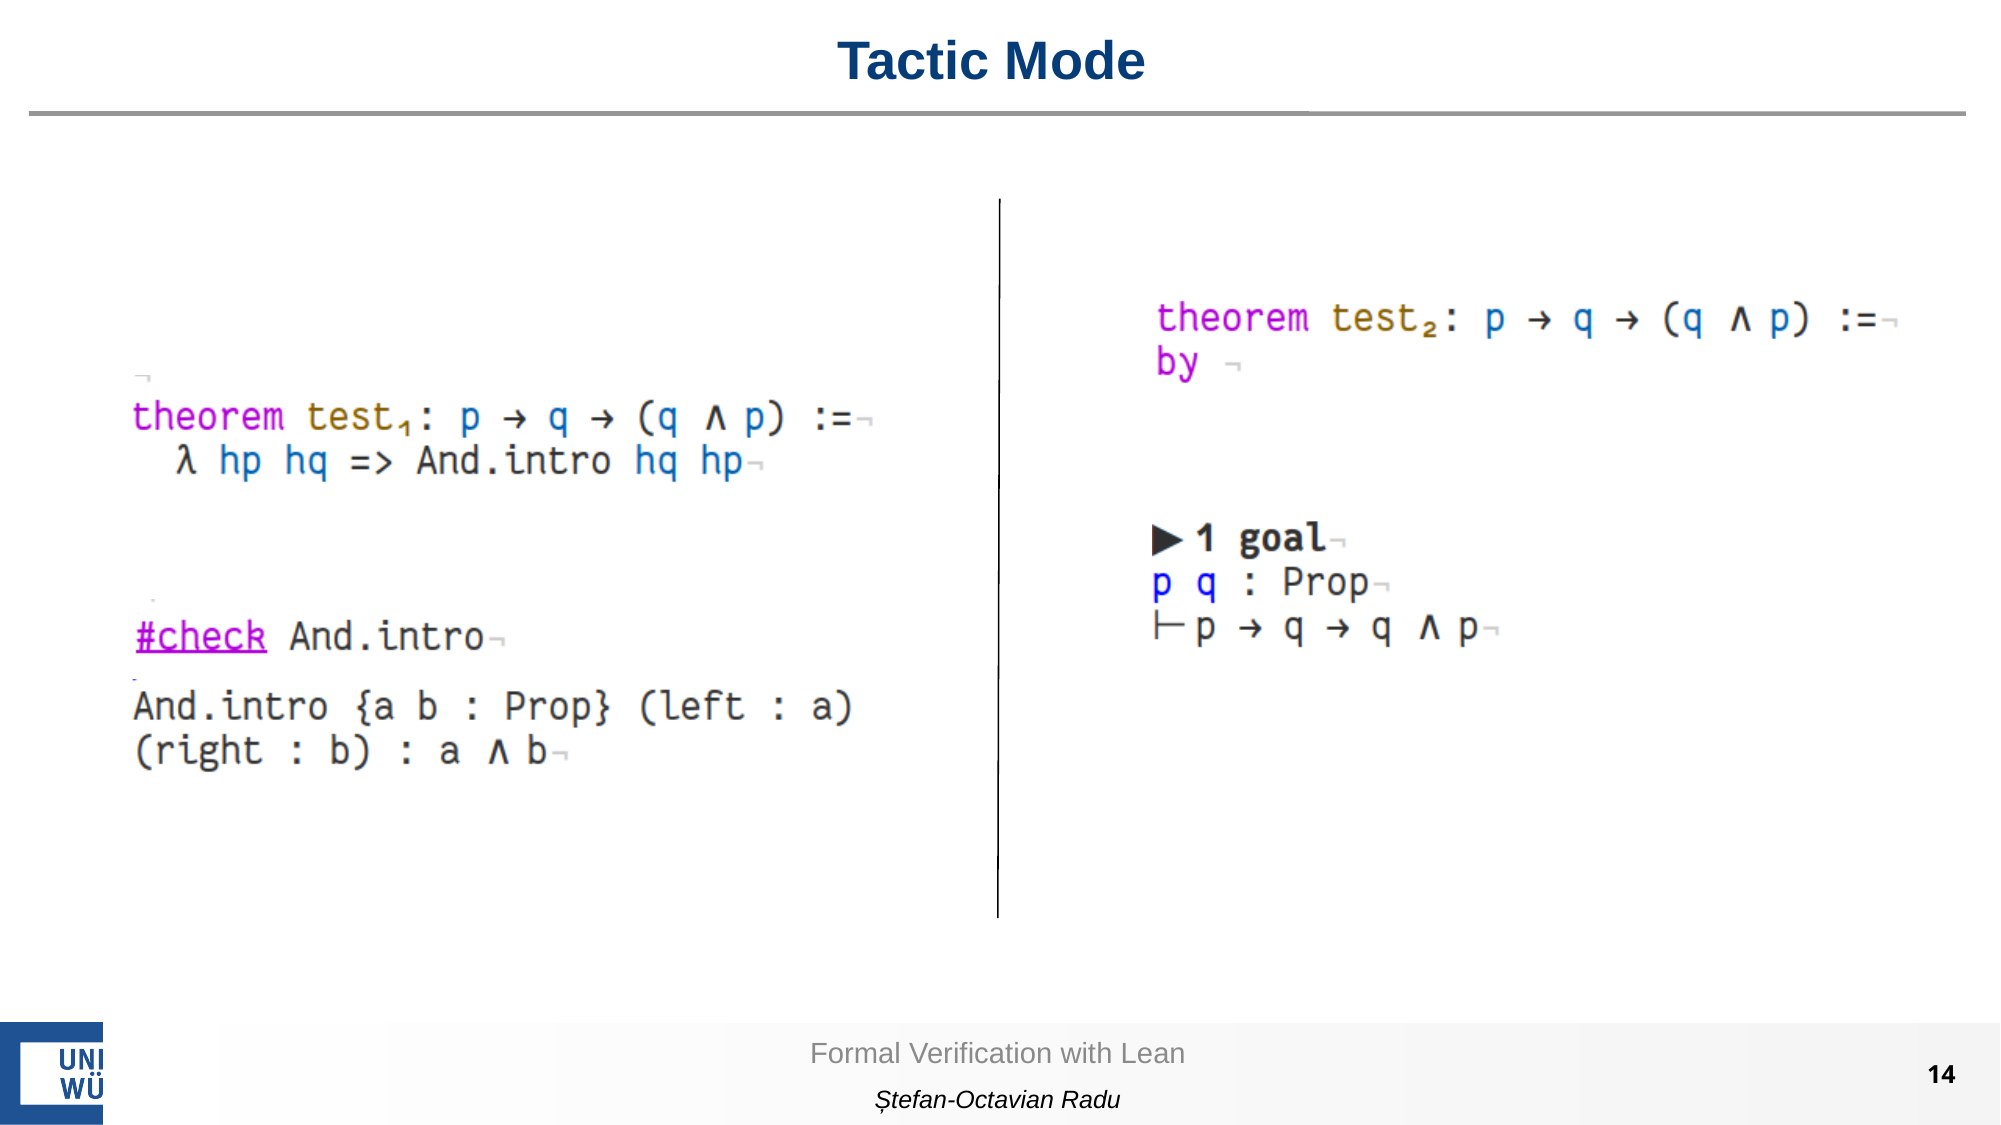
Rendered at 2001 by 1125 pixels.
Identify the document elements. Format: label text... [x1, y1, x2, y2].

picture [130, 679, 867, 791]
title Tactic Mode [118, 4, 1867, 111]
picture [1152, 292, 1915, 386]
picture [0, 1022, 103, 1125]
picture [1152, 520, 1643, 674]
picture [118, 375, 879, 501]
picture [130, 599, 537, 674]
